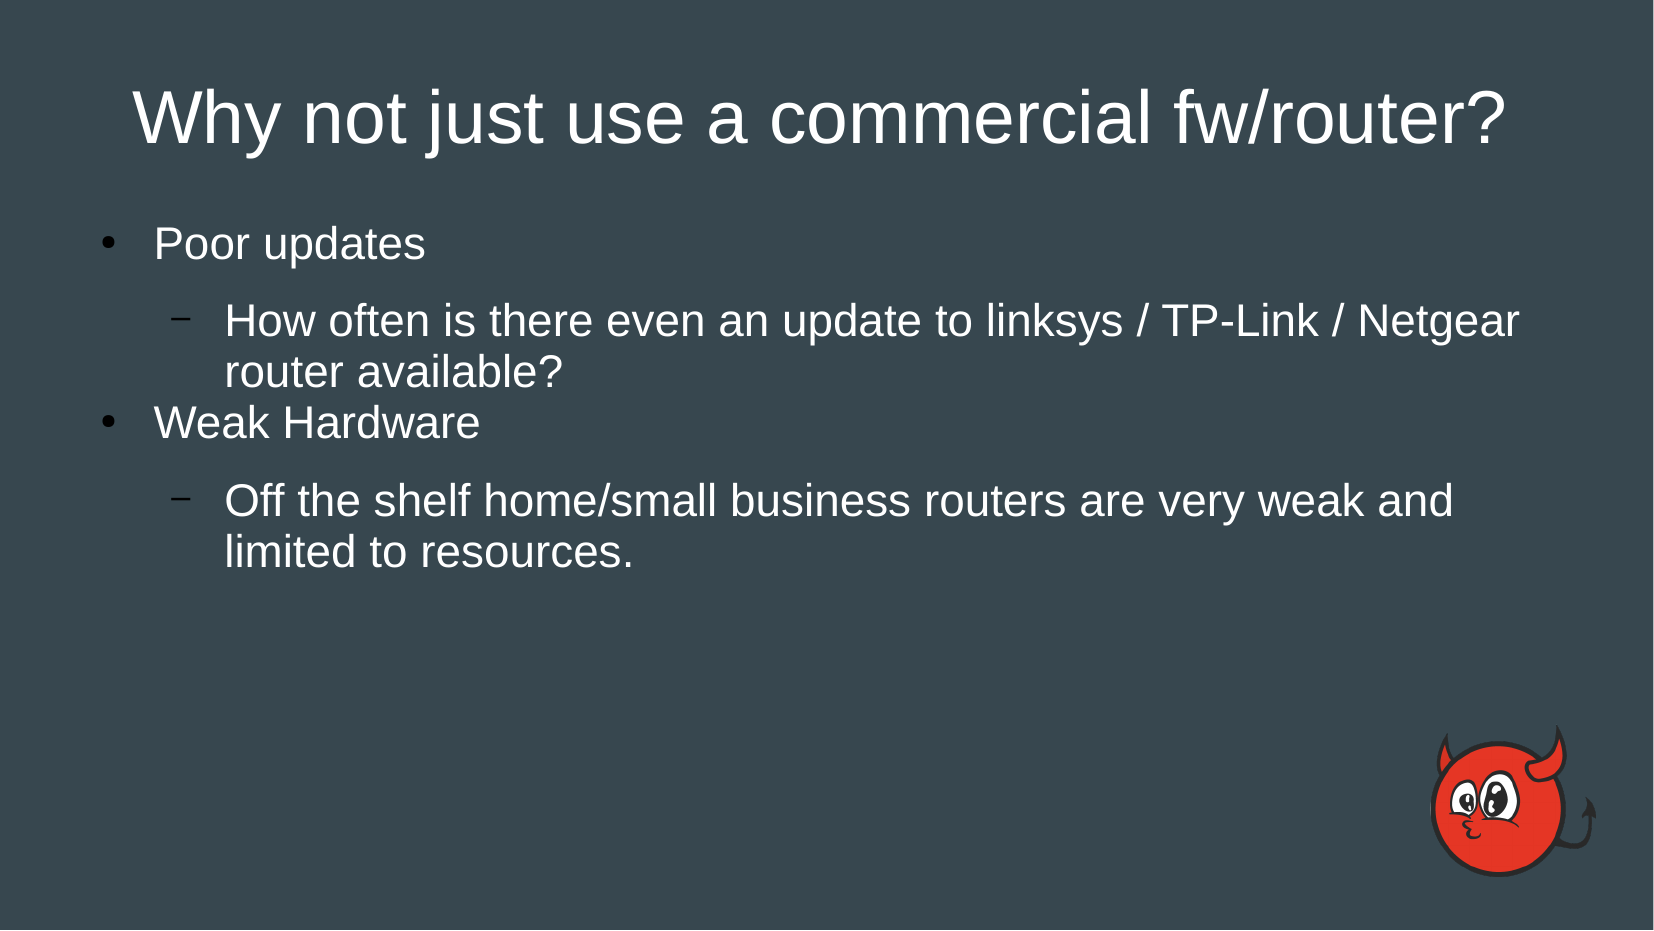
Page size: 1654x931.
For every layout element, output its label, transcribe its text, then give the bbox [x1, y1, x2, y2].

title Why not just use a commercial fw/router? [110, 39, 1531, 196]
picture [1427, 717, 1598, 888]
list Poor updates How often is there even an update to linksys / TP-Link / Netgear router available? Weak Hardware Off the shelf home/small business routers are very weak and limited to resources. [82, 217, 1571, 757]
